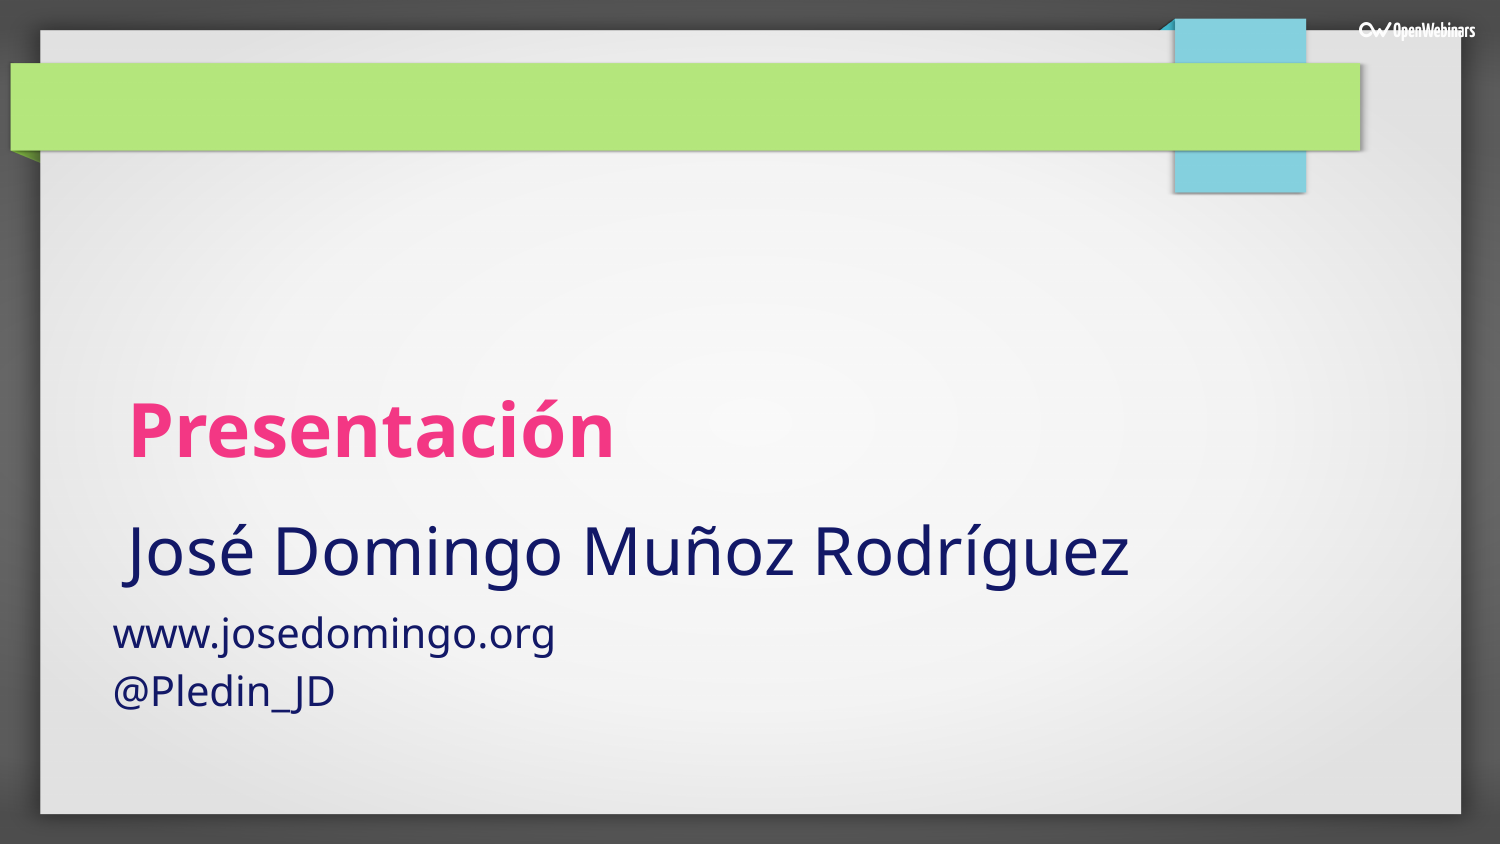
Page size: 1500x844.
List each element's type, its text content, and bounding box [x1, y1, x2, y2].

list www.josedomingo.org @Pledin_JD [112, 604, 1035, 702]
title Presentación [112, 297, 856, 488]
subtitle José Domingo Muñoz Rodríguez [112, 493, 1252, 623]
picture [0, 0, 1500, 844]
